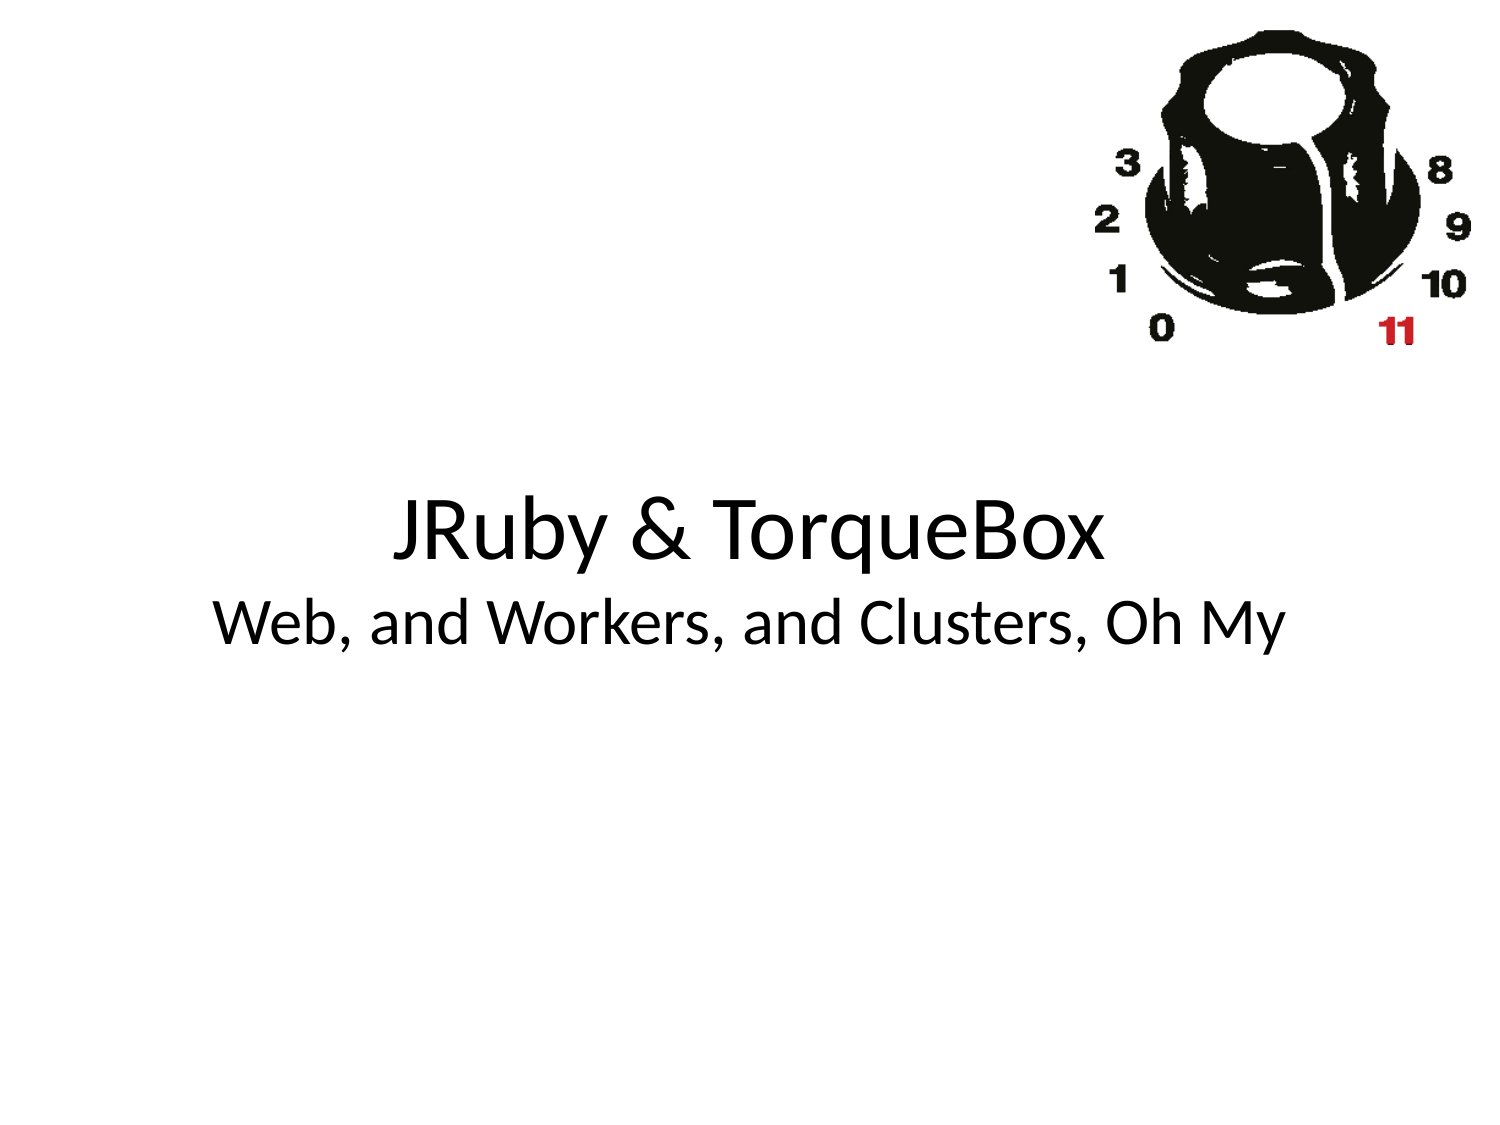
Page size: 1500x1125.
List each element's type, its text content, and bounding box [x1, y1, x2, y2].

picture [1095, 29, 1471, 346]
title JRuby & TorqueBox Web, and Workers, and Clusters, Oh My [112, 441, 1388, 683]
